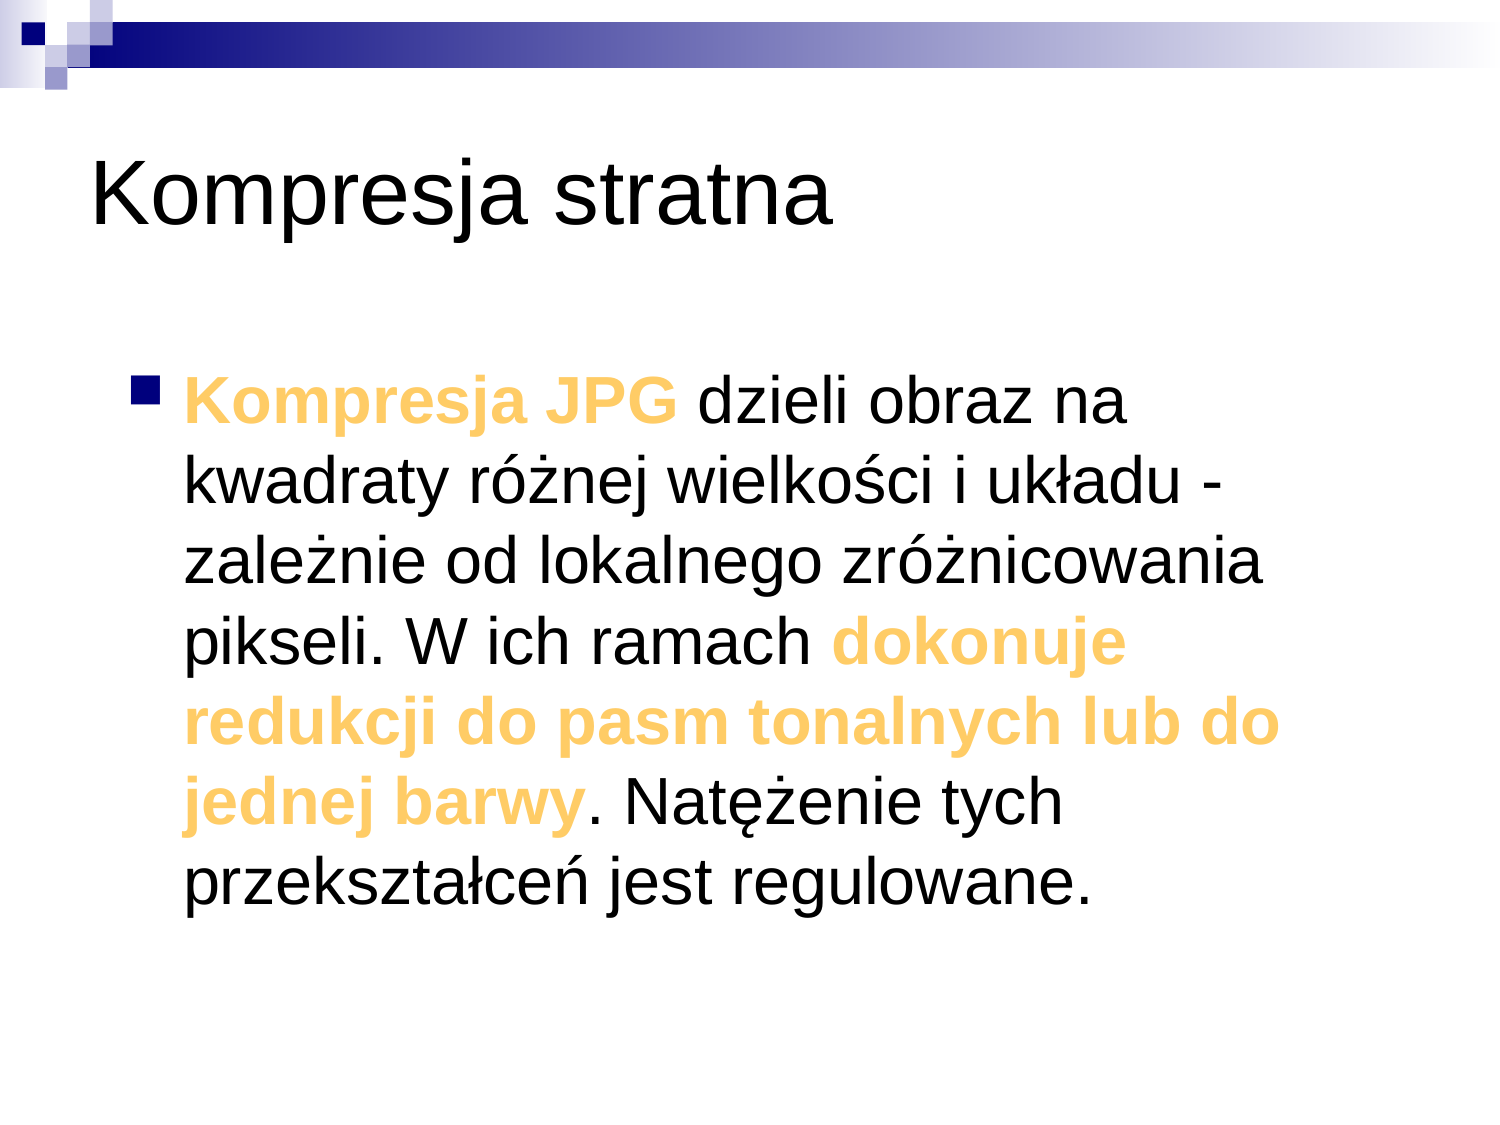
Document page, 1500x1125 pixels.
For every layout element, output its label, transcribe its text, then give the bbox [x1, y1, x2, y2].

list Kompresja JPG dzieli obraz na kwadraty różnej wielkości i układu -zależnie od lokalnego zróżnicowania pikseli. W ich ramach dokonuje redukcji do pasm tonalnych lub do jednej barwy. Natężenie tych przekształceń jest regulowane. [112, 349, 1412, 928]
title Kompresja stratna [75, 75, 1426, 300]
